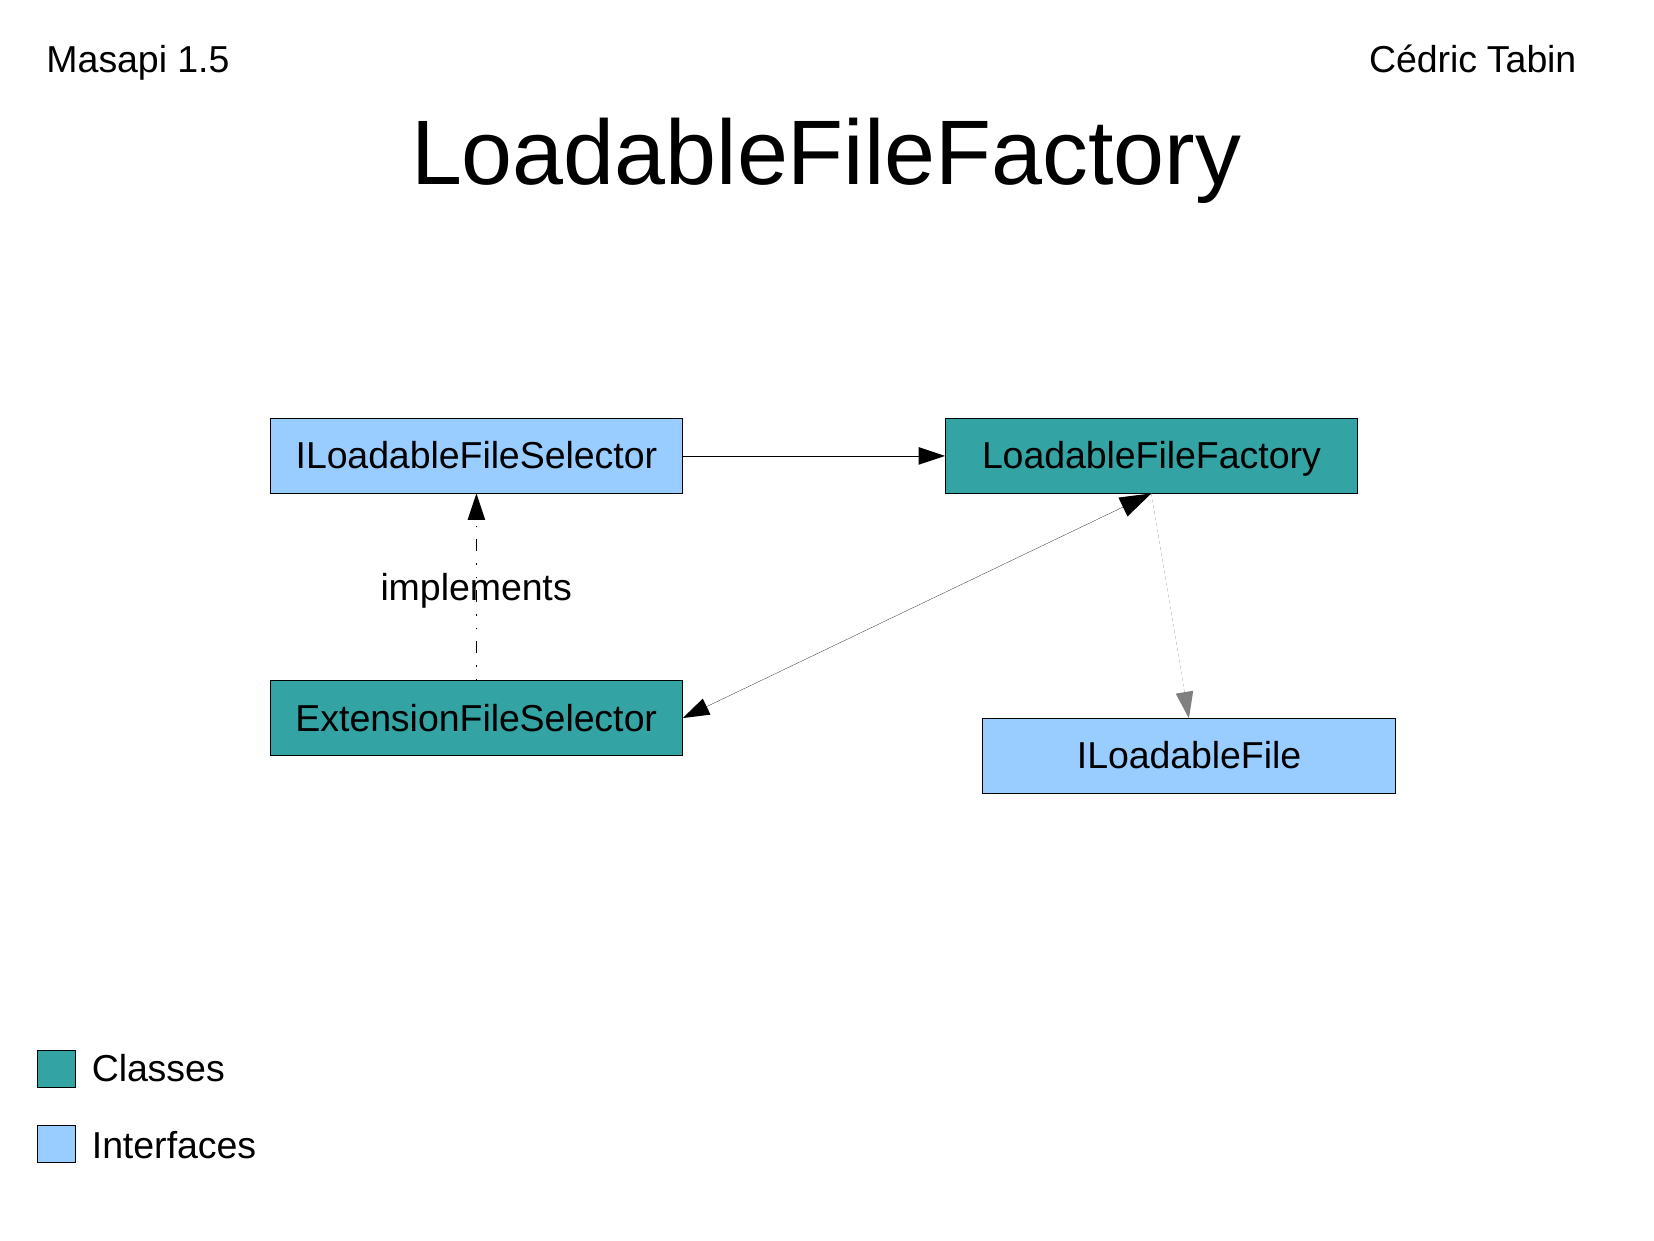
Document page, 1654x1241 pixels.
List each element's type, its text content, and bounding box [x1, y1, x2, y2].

text_box Interfaces [77, 1117, 528, 1174]
text_box ILoadableFileSelector [270, 418, 683, 494]
text_box [37, 1050, 76, 1088]
text_box Classes [77, 1040, 528, 1098]
text_box ExtensionFileSelector [270, 680, 683, 756]
title LoadableFileFactory [82, 56, 1571, 250]
text_box LoadableFileFactory [945, 418, 1358, 494]
text_box [37, 1125, 76, 1163]
text_box ILoadableFile [982, 718, 1396, 794]
